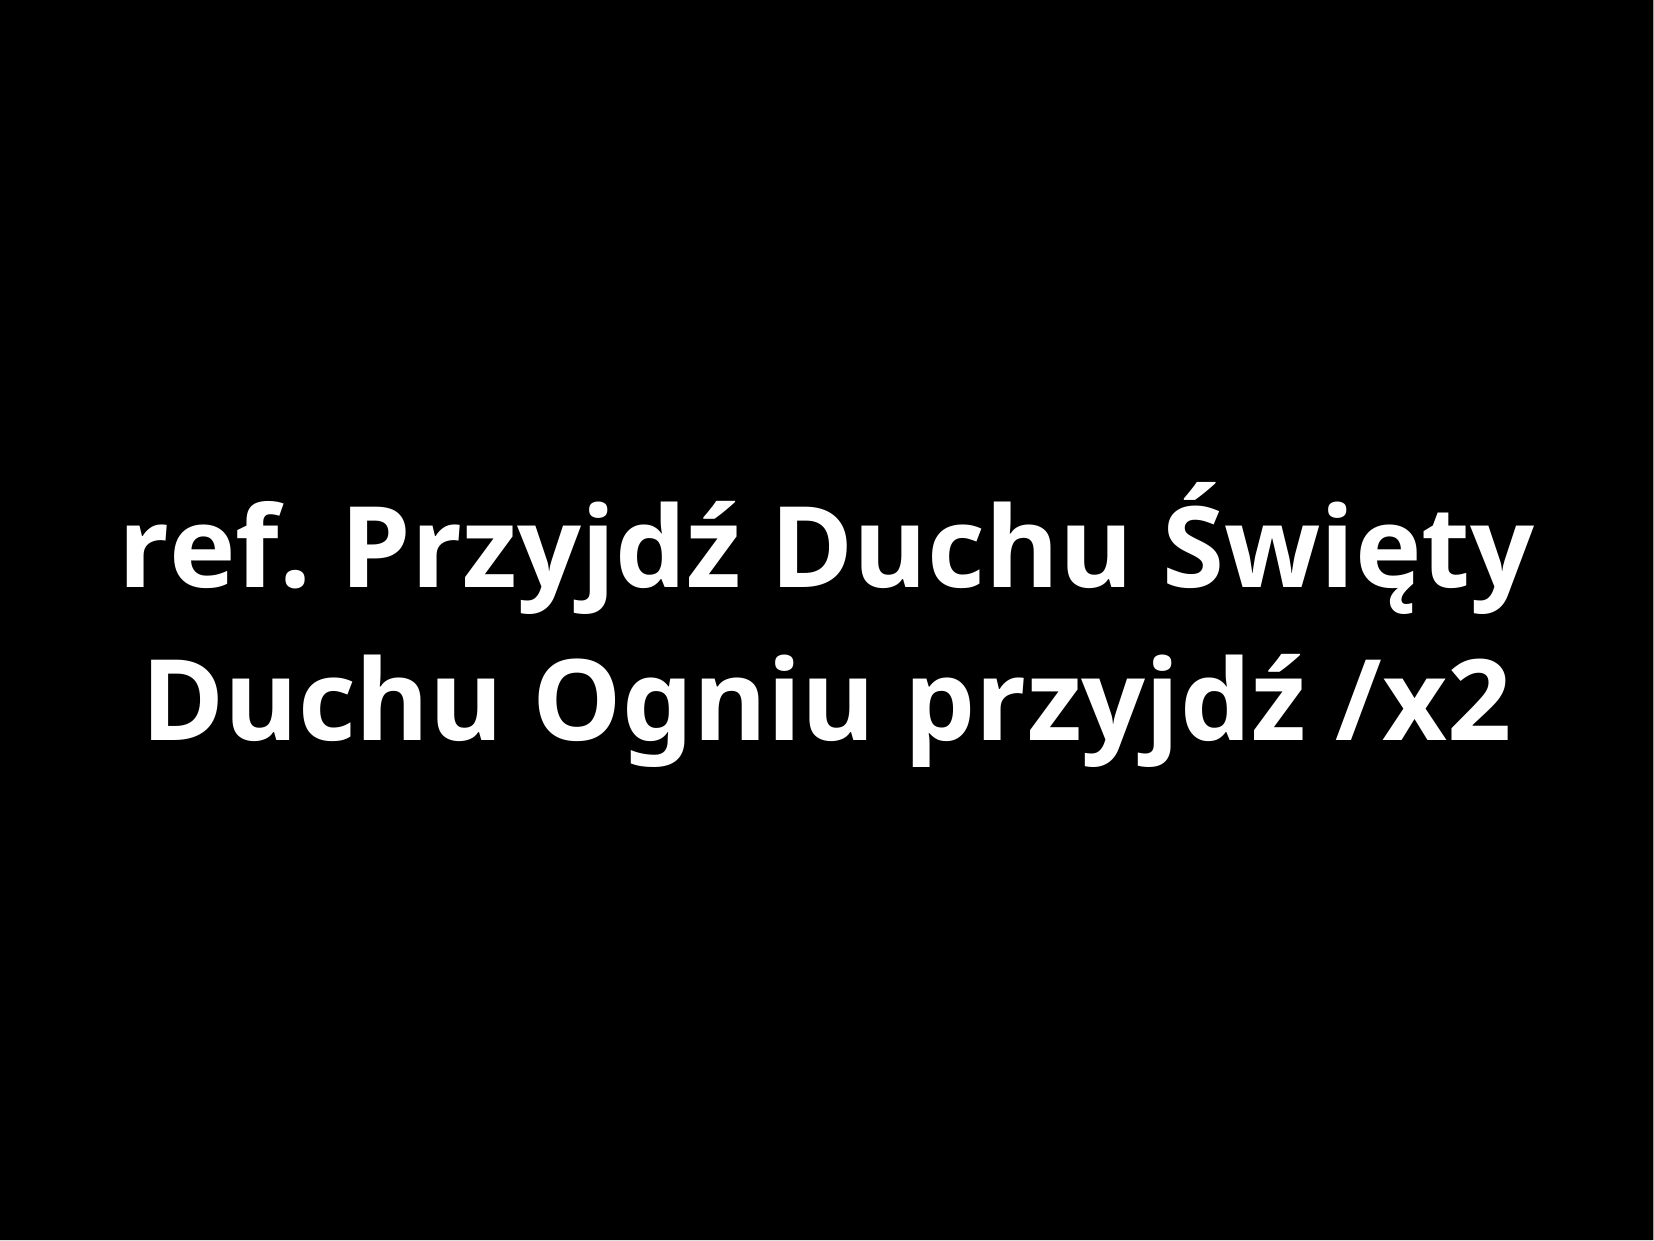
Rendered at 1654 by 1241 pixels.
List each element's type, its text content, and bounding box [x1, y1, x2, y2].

title ref. Przyjdź Duchu Święty Duchu Ogniu przyjdź /x2 [0, 0, 1654, 1241]
